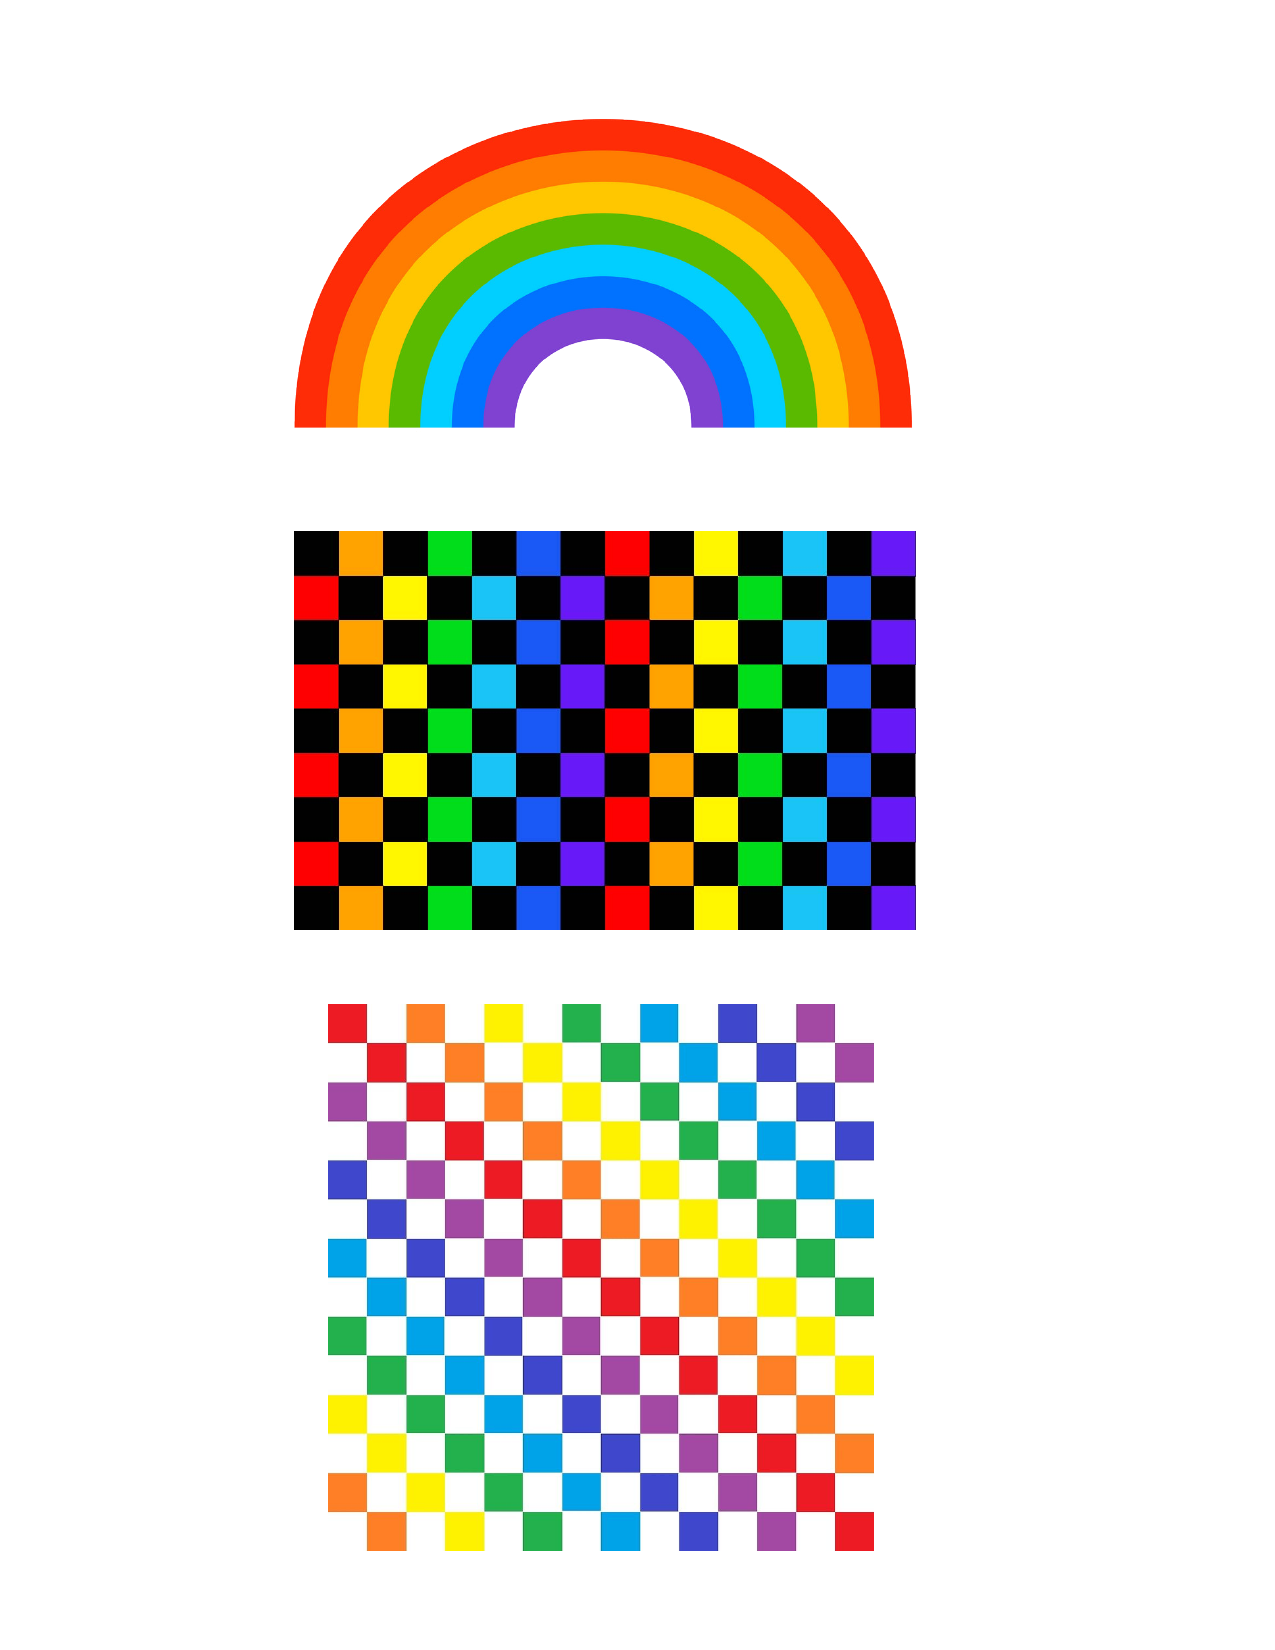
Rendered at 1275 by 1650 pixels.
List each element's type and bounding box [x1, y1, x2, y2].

picture [328, 1004, 874, 1551]
picture [294, 531, 916, 931]
picture [287, 106, 916, 436]
